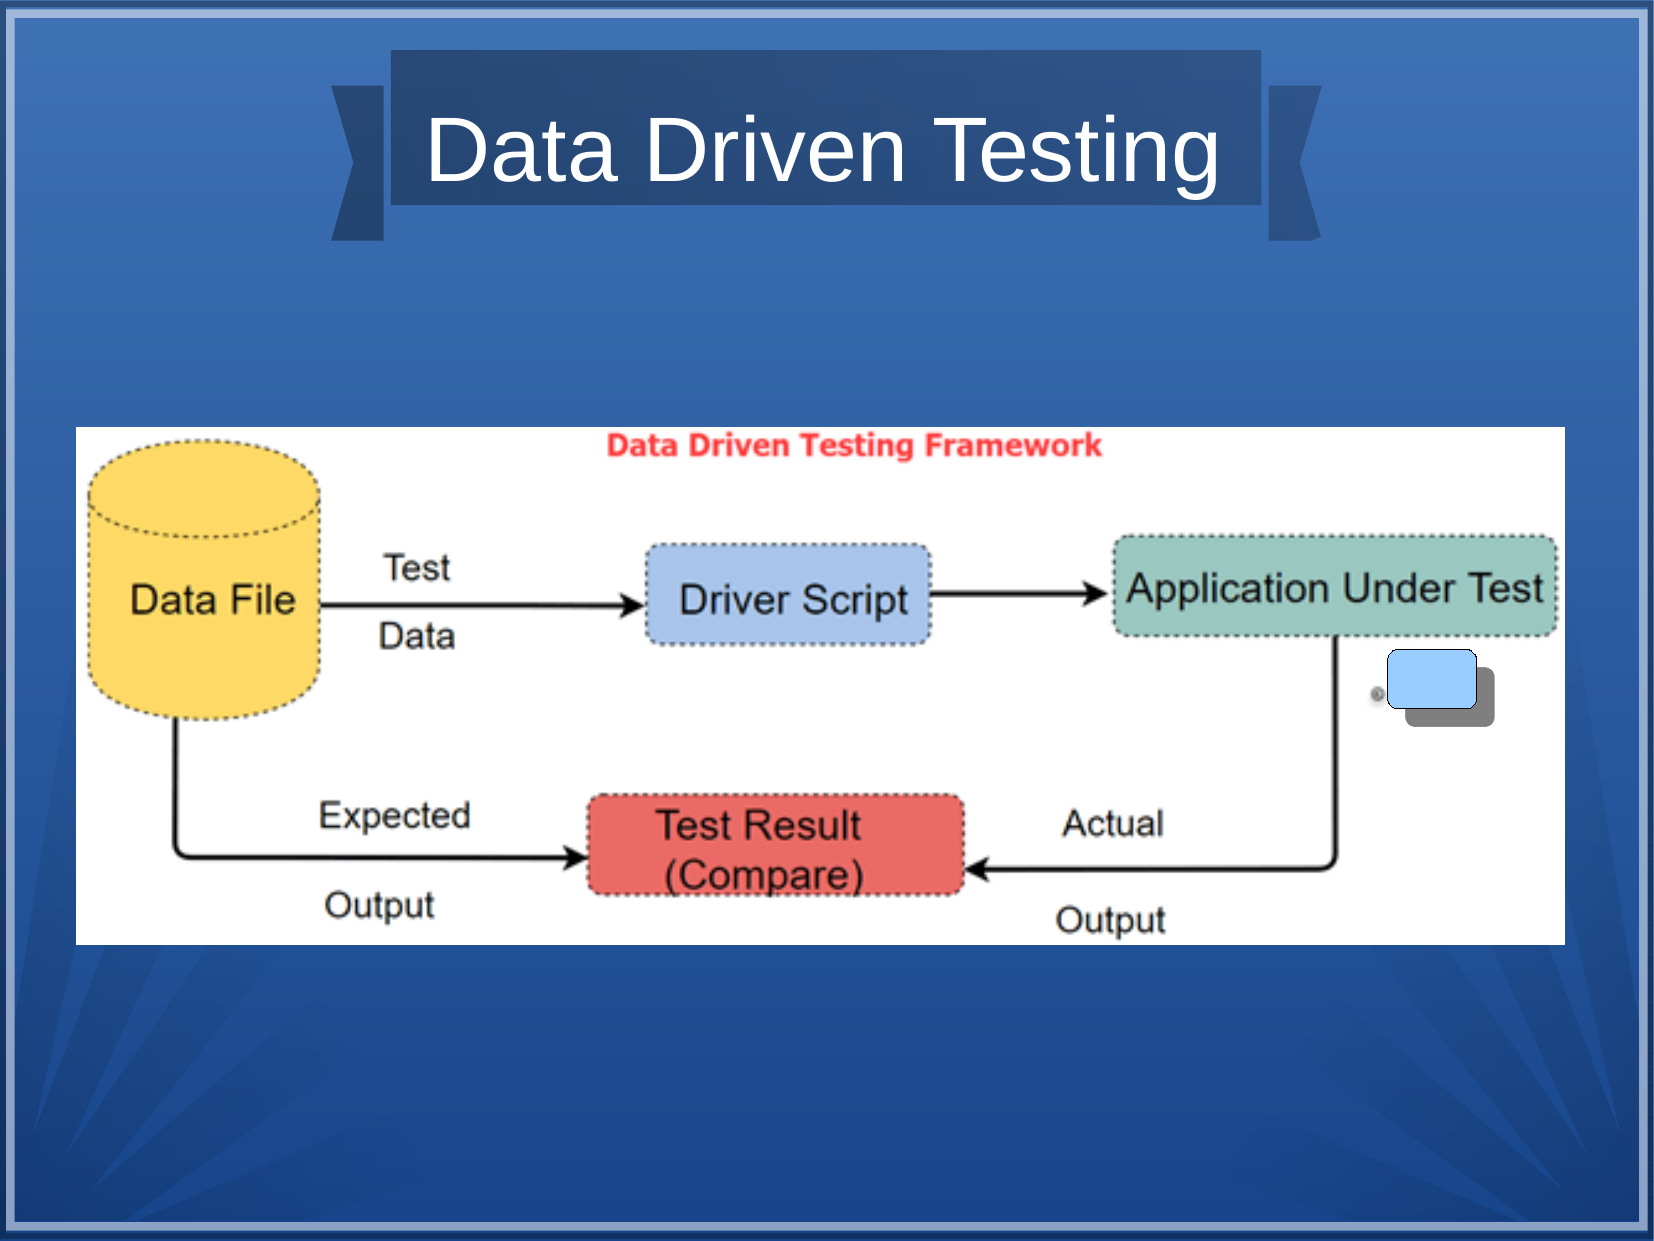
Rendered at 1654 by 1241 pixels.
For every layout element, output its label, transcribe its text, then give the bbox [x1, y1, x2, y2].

title Data Driven Testing [82, 47, 1235, 252]
picture [76, 427, 1565, 945]
text_box [1387, 649, 1477, 709]
